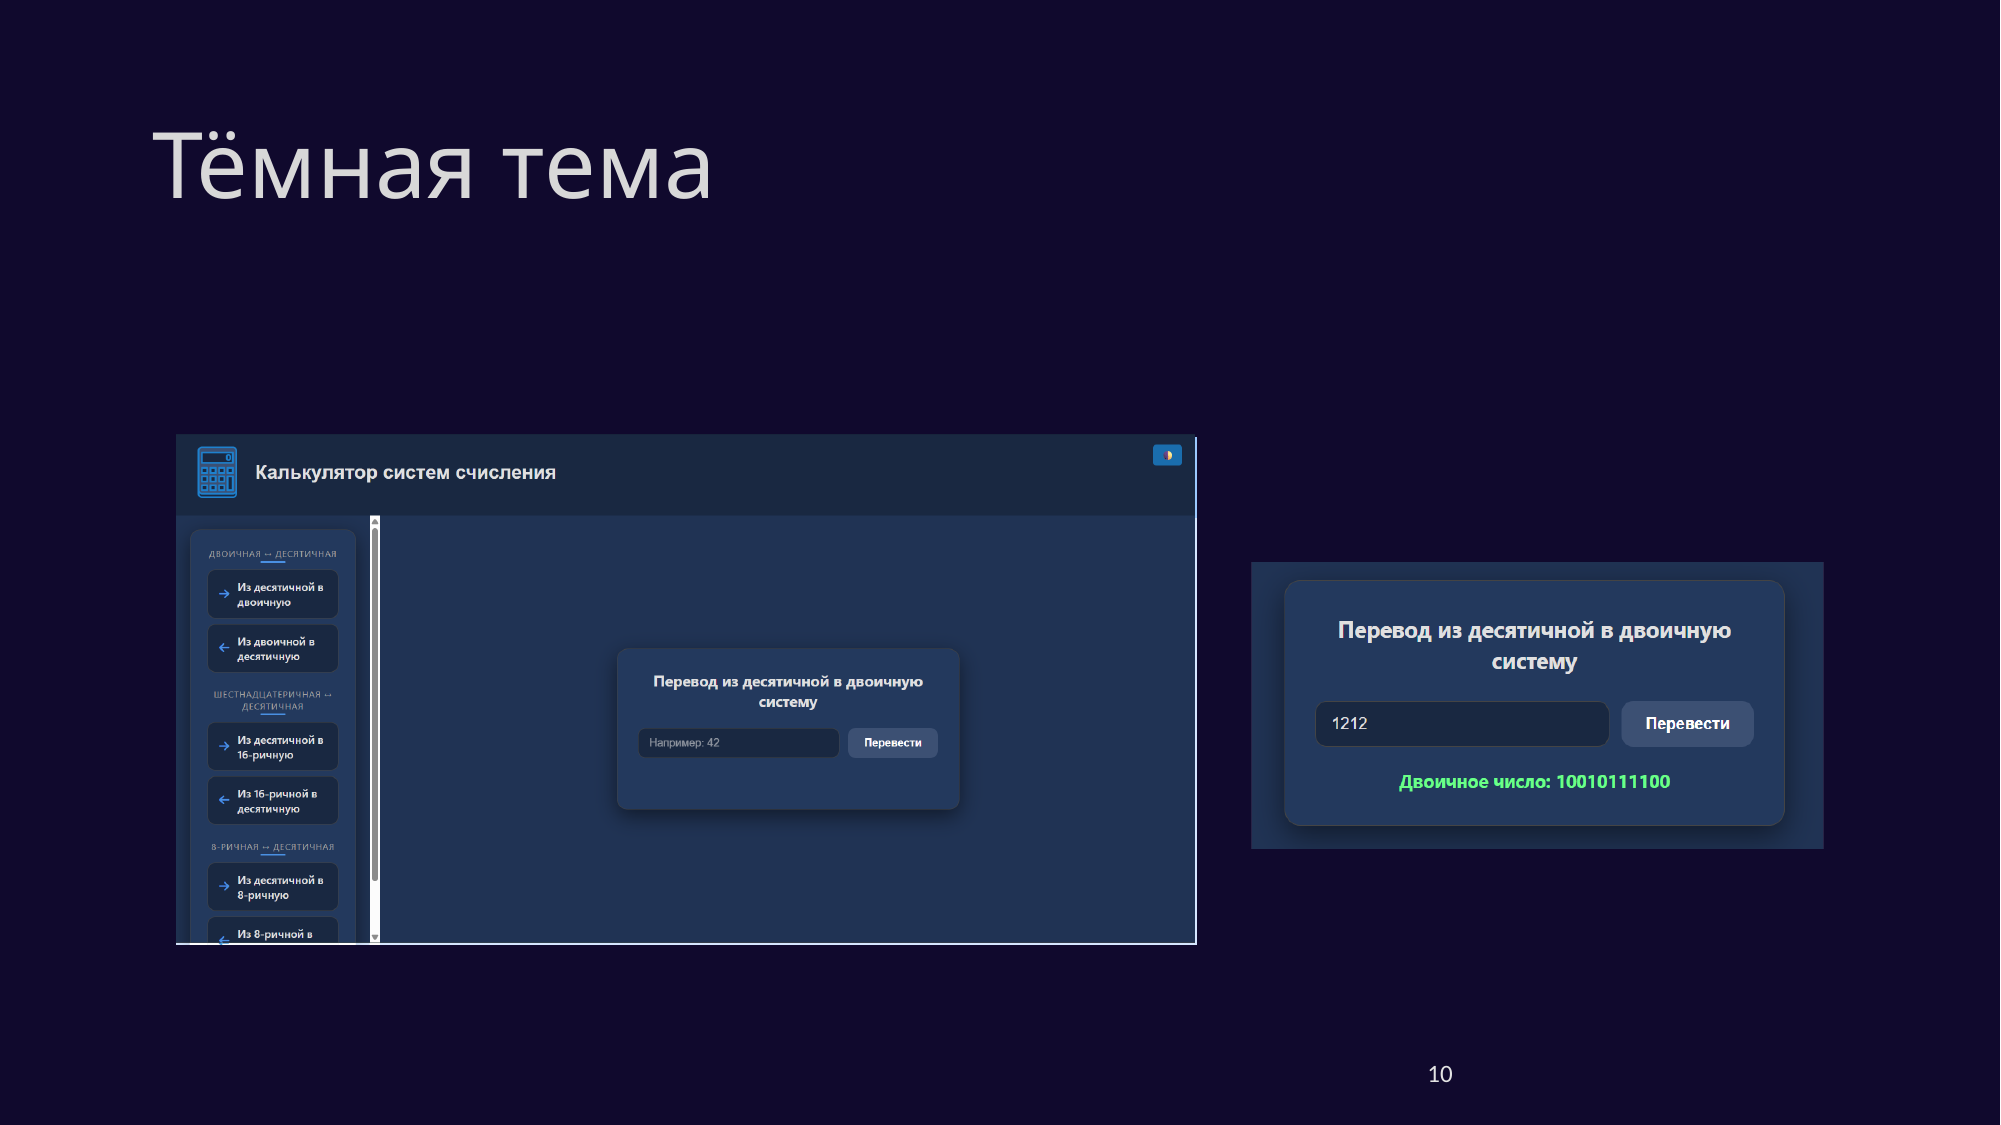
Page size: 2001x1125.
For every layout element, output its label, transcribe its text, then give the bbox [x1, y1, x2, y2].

picture [1251, 562, 1824, 849]
text_box [1412, 1042, 1863, 1103]
title Тёмная тема [137, 59, 1863, 278]
picture [176, 435, 1197, 945]
